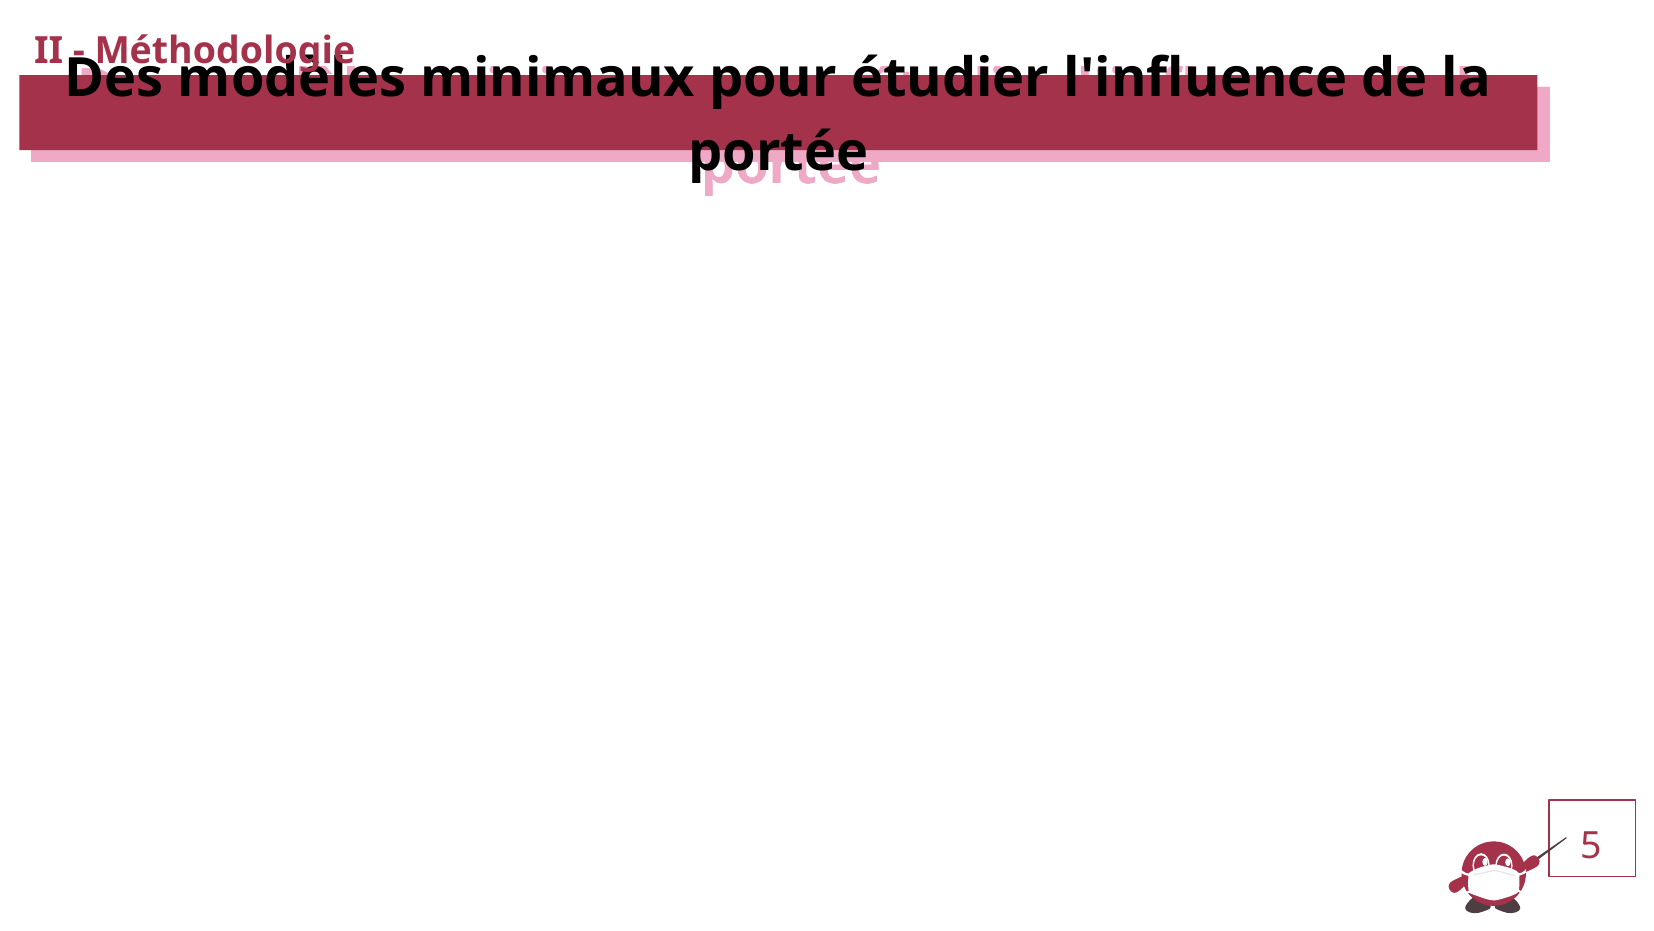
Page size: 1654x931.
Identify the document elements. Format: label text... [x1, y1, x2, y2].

text_box II - Méthodologie [19, 16, 338, 76]
text_box Des modèles minimaux pour étudier l'influence de la portée [19, 75, 1538, 151]
picture [1448, 799, 1637, 914]
text_box <number> [1555, 811, 1627, 887]
